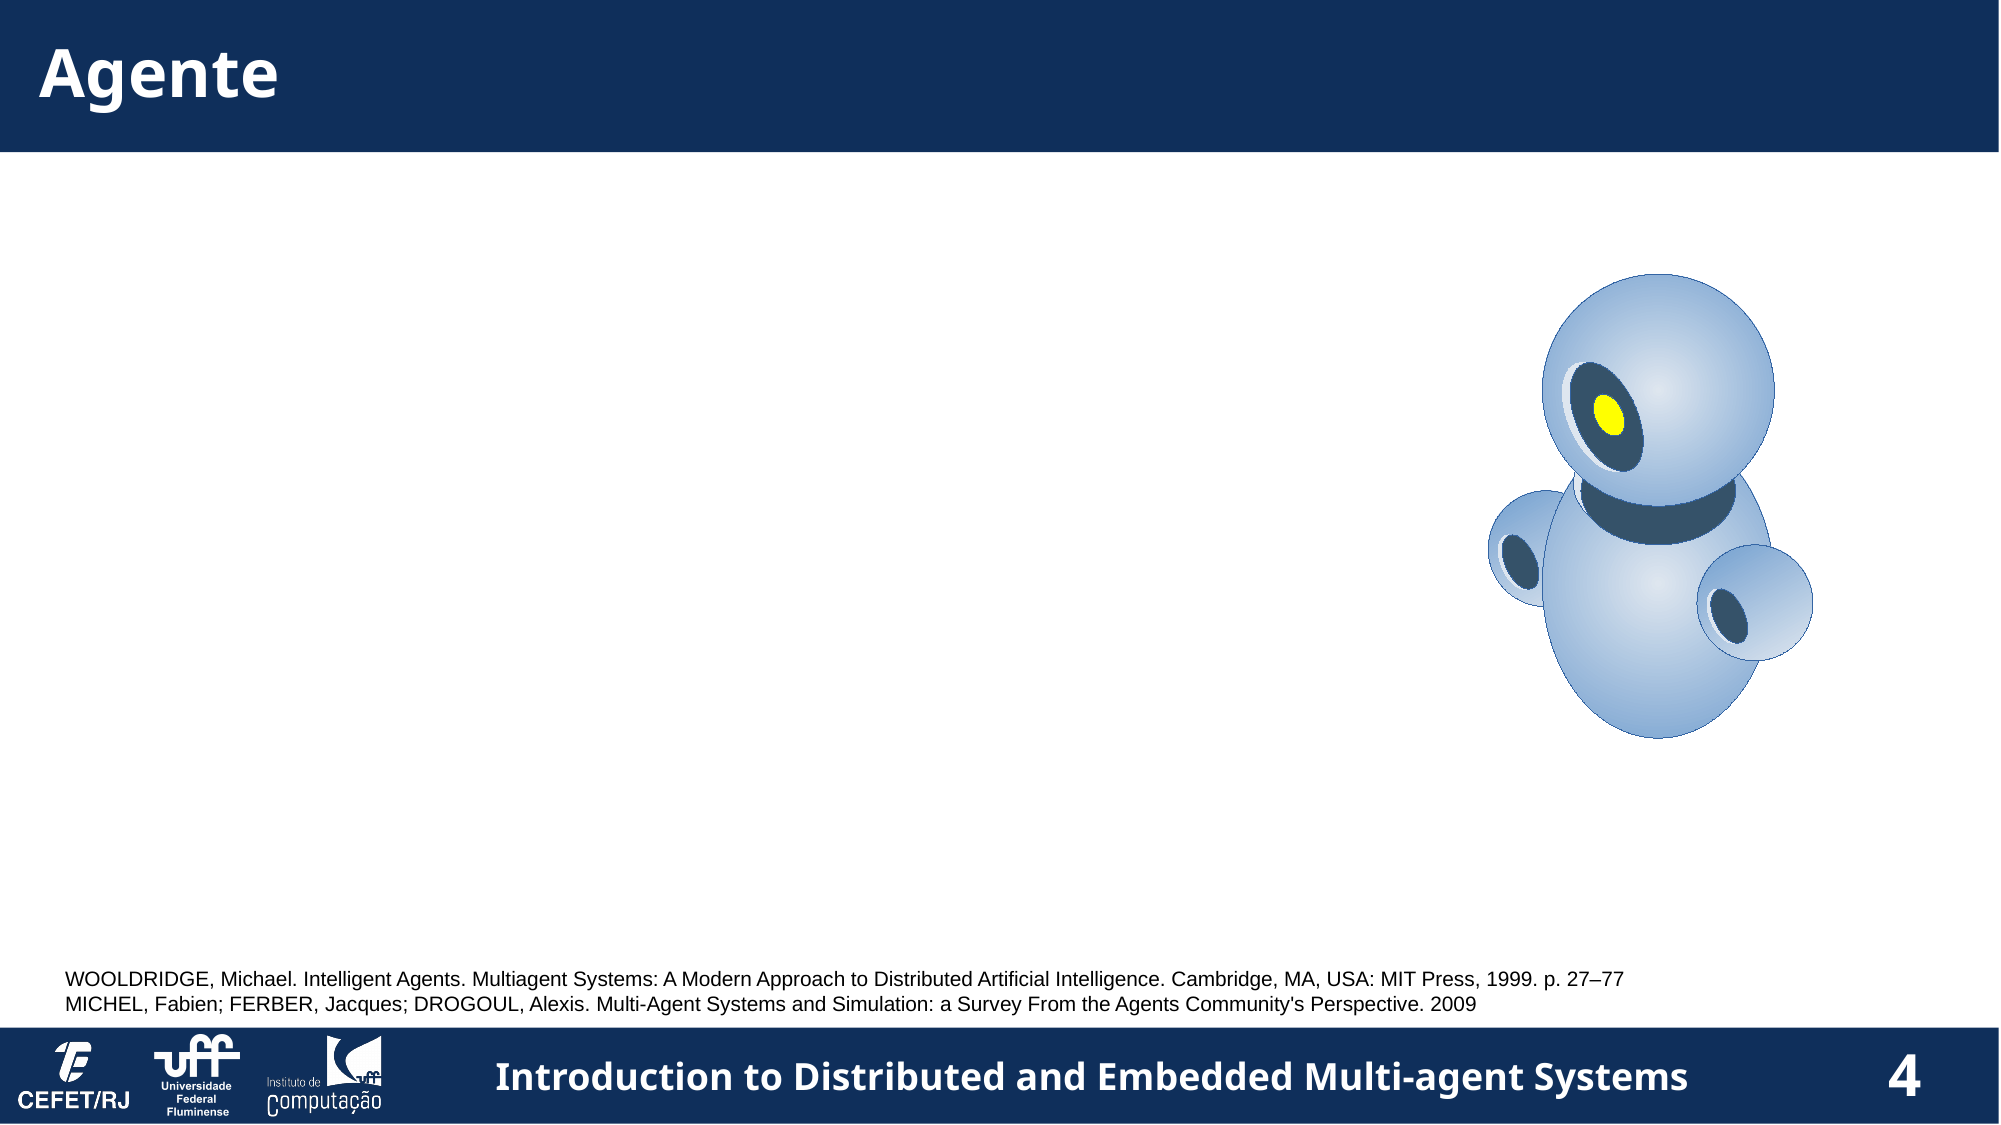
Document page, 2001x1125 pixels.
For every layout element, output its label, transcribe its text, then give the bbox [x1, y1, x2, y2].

text_box Agente [25, 23, 1999, 119]
picture [18, 1021, 129, 1125]
text_box WOOLDRIDGE, Michael. Intelligent Agents. Multiagent Systems: A Modern Approach to Distributed Artificial Intelligence. Cambridge, MA, USA: MIT Press, 1999. p. 27–77 MICHEL, Fabien; FERBER, Jacques; DROGOUL, Alexis. Multi-Agent Systems and Simulation: a Survey From the Agents Community's Perspective. 2009 [50, 958, 1969, 1024]
picture [265, 1033, 383, 1117]
picture [153, 1033, 241, 1121]
text_box [1488, 274, 1813, 739]
